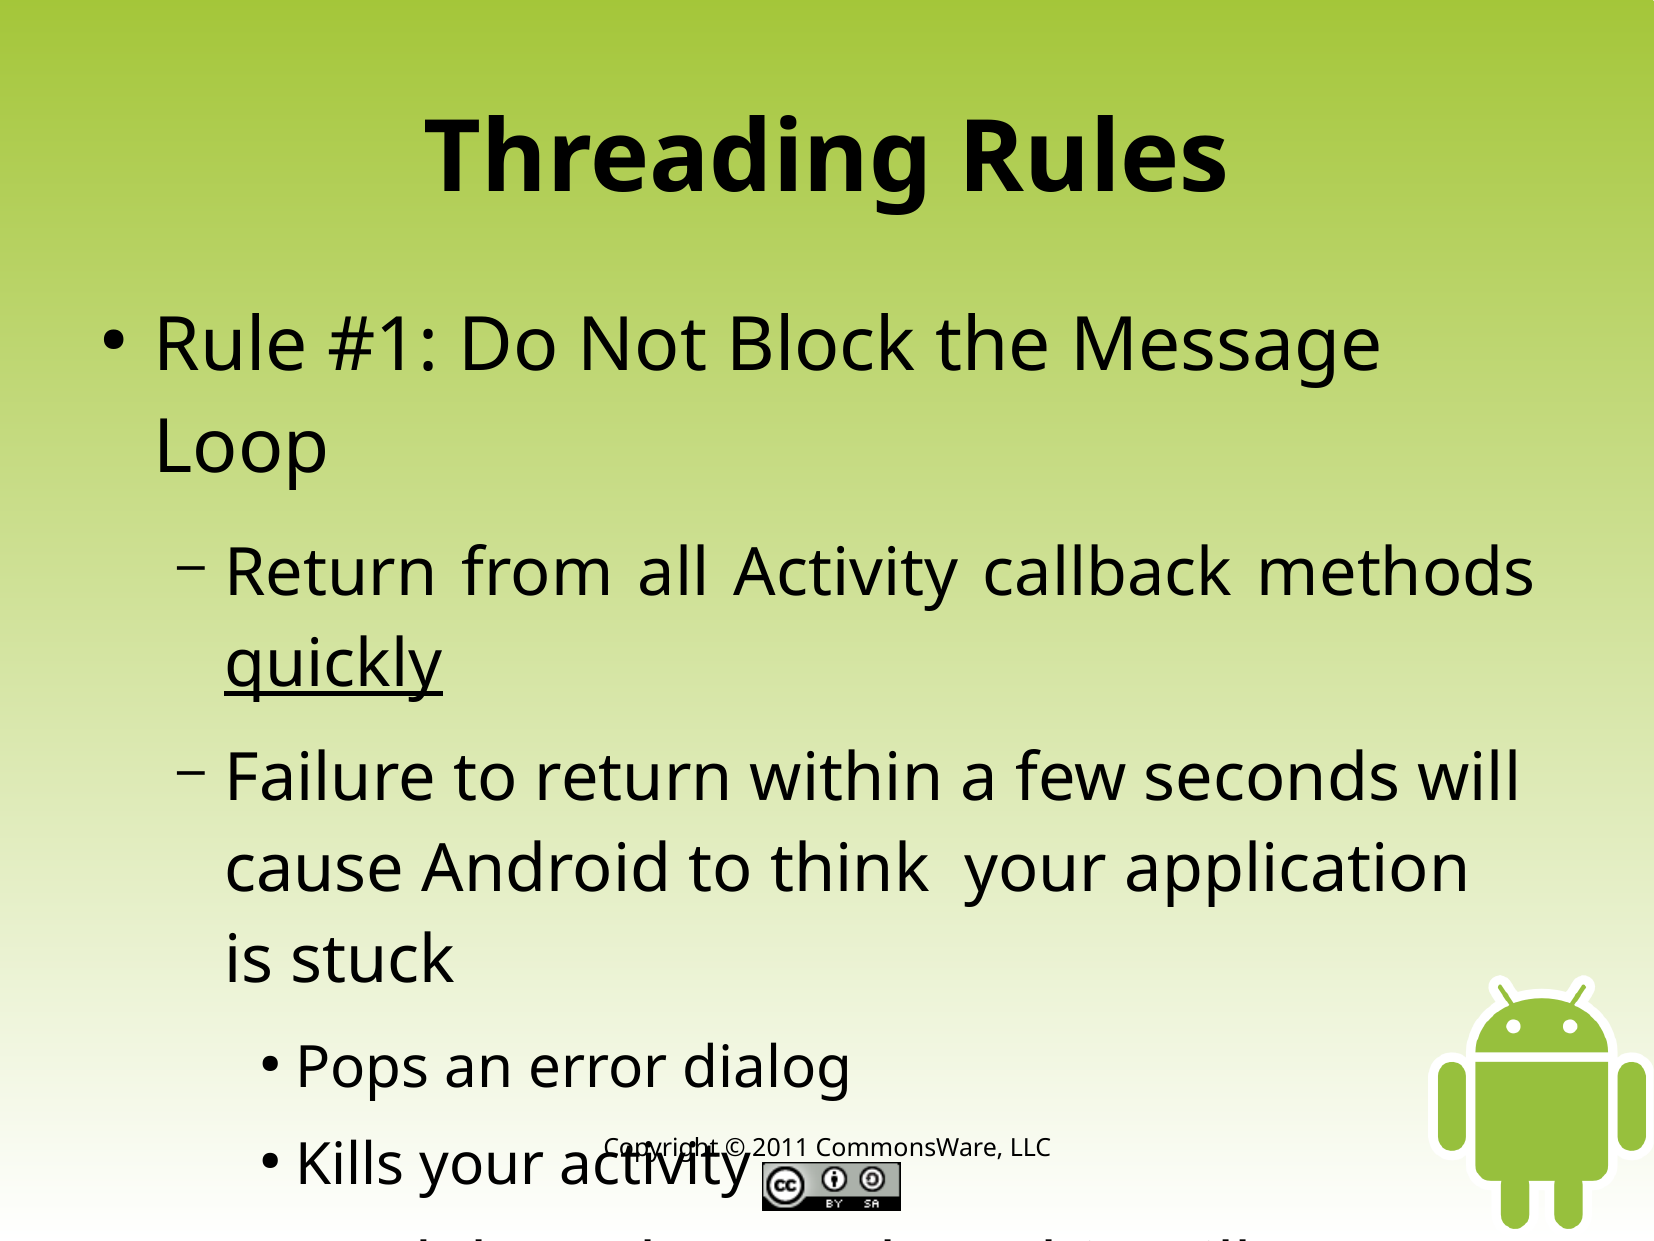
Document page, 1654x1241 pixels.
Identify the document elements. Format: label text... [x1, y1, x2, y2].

list Rule #1: Do Not Block the Message Loop Return from all Activity callback methods quickly Failure to return within a few seconds will cause Android to think your application is stuck Pops an error dialog Kills your activity Even delays shorter than this will mean your application will appear unresponsive [82, 290, 1538, 1088]
picture [1428, 975, 1654, 1238]
title Threading Rules [82, 49, 1571, 257]
picture [762, 1162, 901, 1211]
